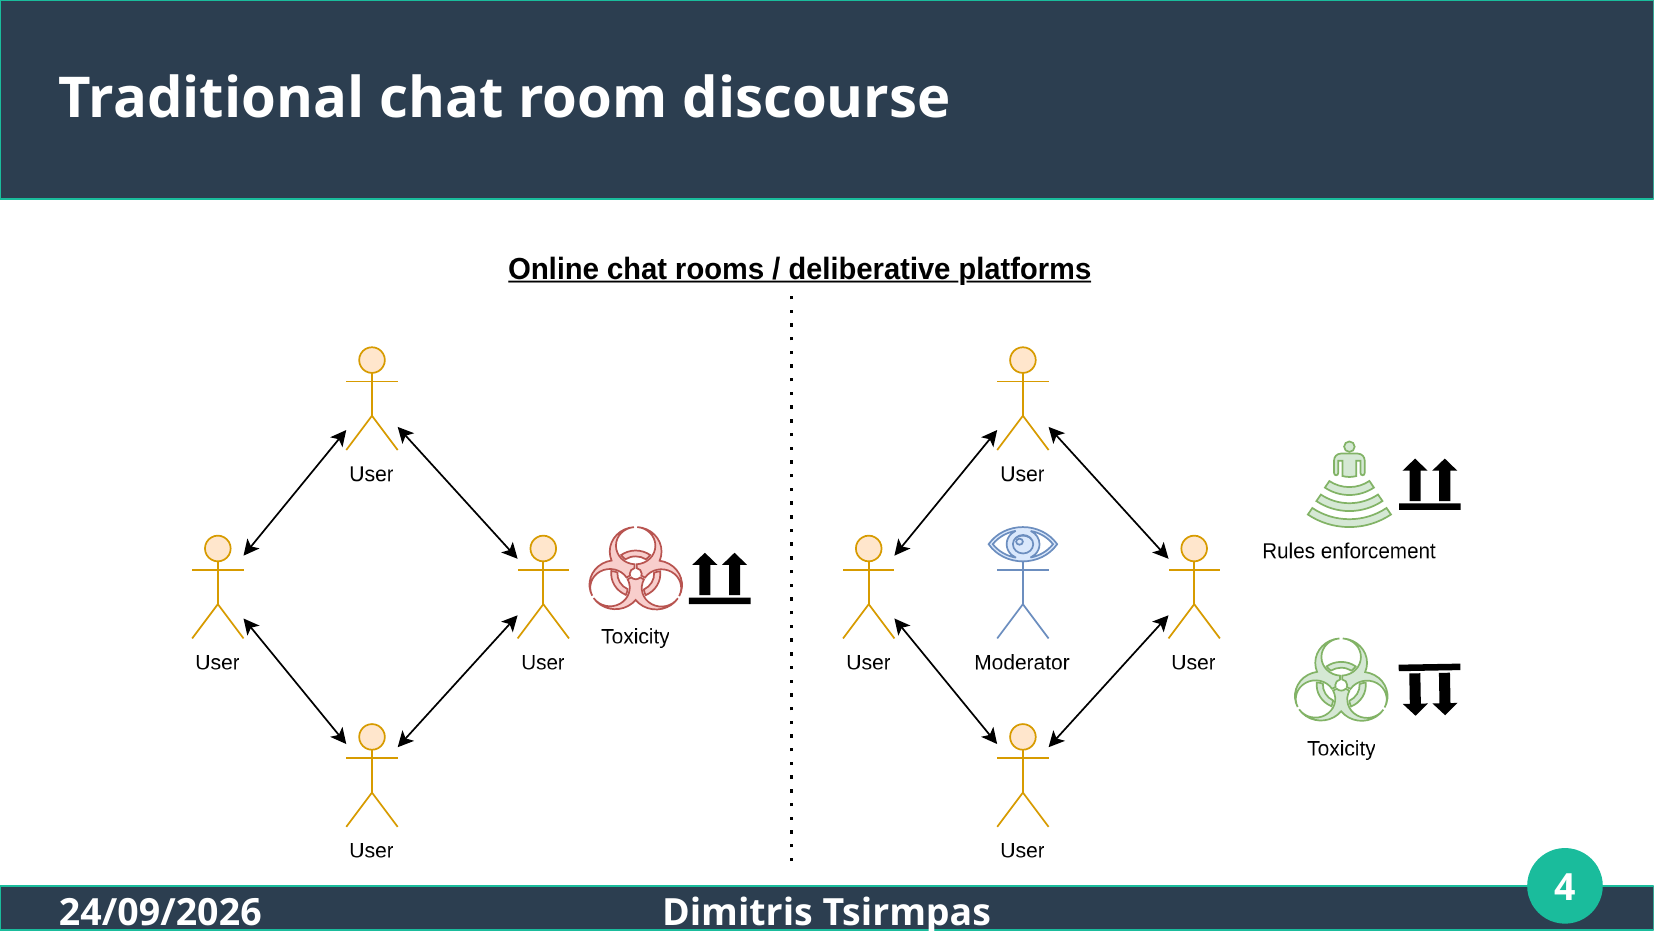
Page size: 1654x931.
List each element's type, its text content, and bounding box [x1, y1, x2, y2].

picture [191, 243, 1463, 864]
title Traditional chat room discourse [59, 37, 1595, 155]
